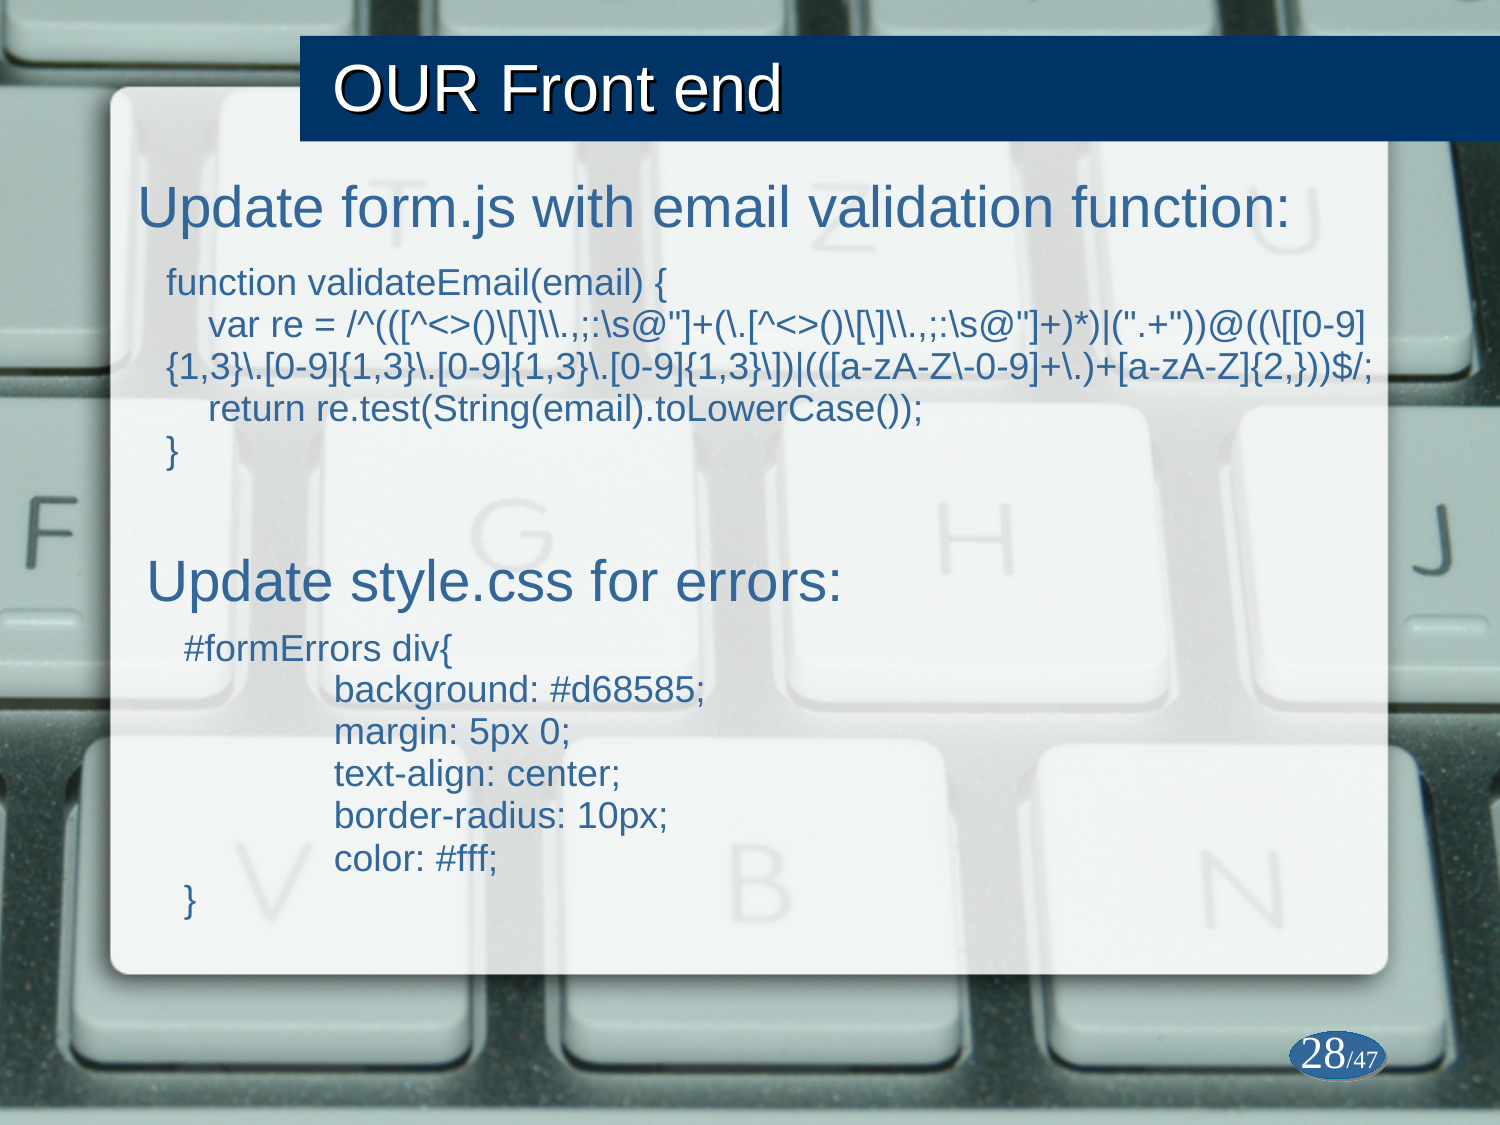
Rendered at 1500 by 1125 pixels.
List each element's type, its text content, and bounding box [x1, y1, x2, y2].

picture [0, 0, 1500, 1125]
text_box function validateEmail(email) { var re = /^(([^<>()\[\]\\.,;:\s@"]+(\.[^<>()\[\]\\.,;:\s@"]+)*)|(".+"))@((\[[0-9]{1,3}\.[0-9]{1,3}\.[0-9]{1,3}\.[0-9]{1,3}\])|(([a-zA-Z\-0-9]+\.)+[a-zA-Z]{2,}))$/; return re.test(String(email).toLowerCase()); } [151, 253, 1393, 479]
title Update form.js with email validation function: [122, 167, 1384, 313]
text_box #formErrors div{ background: #d68585; margin: 5px 0; text-align: center; border-radius: 10px; color: #fff; } [169, 619, 1411, 929]
text_box Update style.css for errors: [146, 549, 1202, 679]
title OUR Front end [300, 35, 1500, 142]
